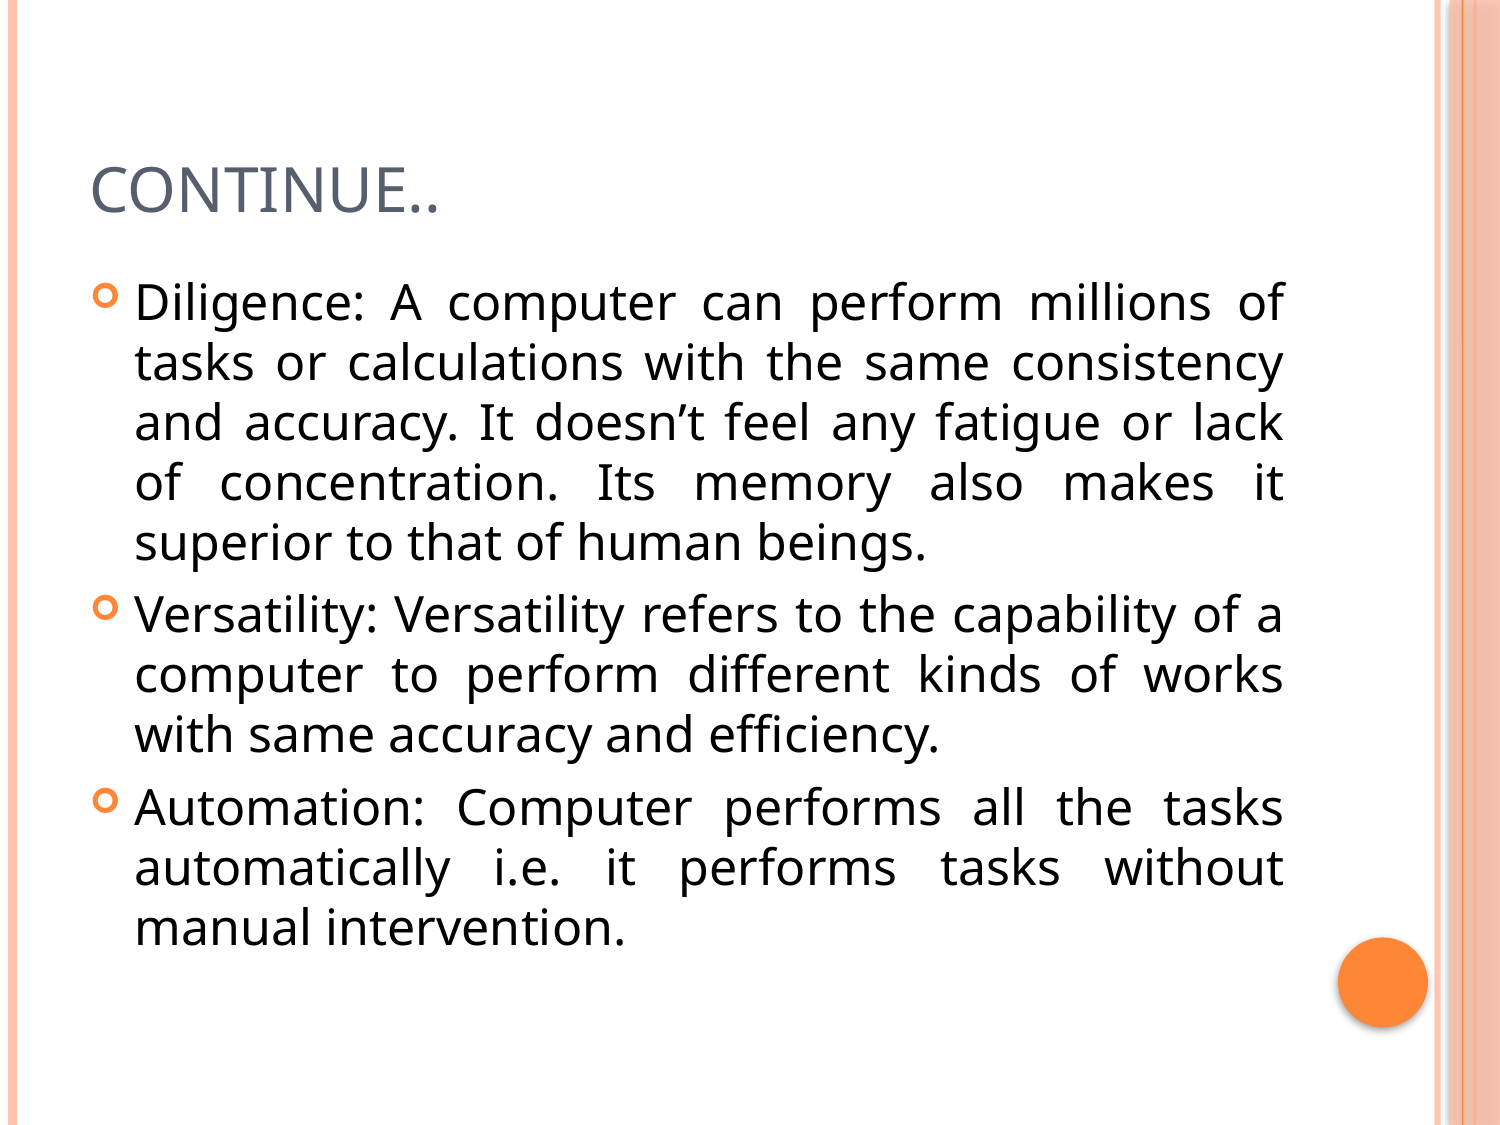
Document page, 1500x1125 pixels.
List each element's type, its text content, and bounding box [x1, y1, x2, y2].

title Continue.. [75, 45, 1300, 233]
list Diligence: A computer can perform millions of tasks or calculations with the same consistency and accuracy. It doesn’t feel any fatigue or lack of concentration. Its memory also makes it superior to that of human beings. Versatility: Versatility refers to the capability of a computer to perform different kinds of works with same accuracy and efficiency. Automation: Computer performs all the tasks automatically i.e. it performs tasks without manual intervention. [75, 262, 1300, 1050]
